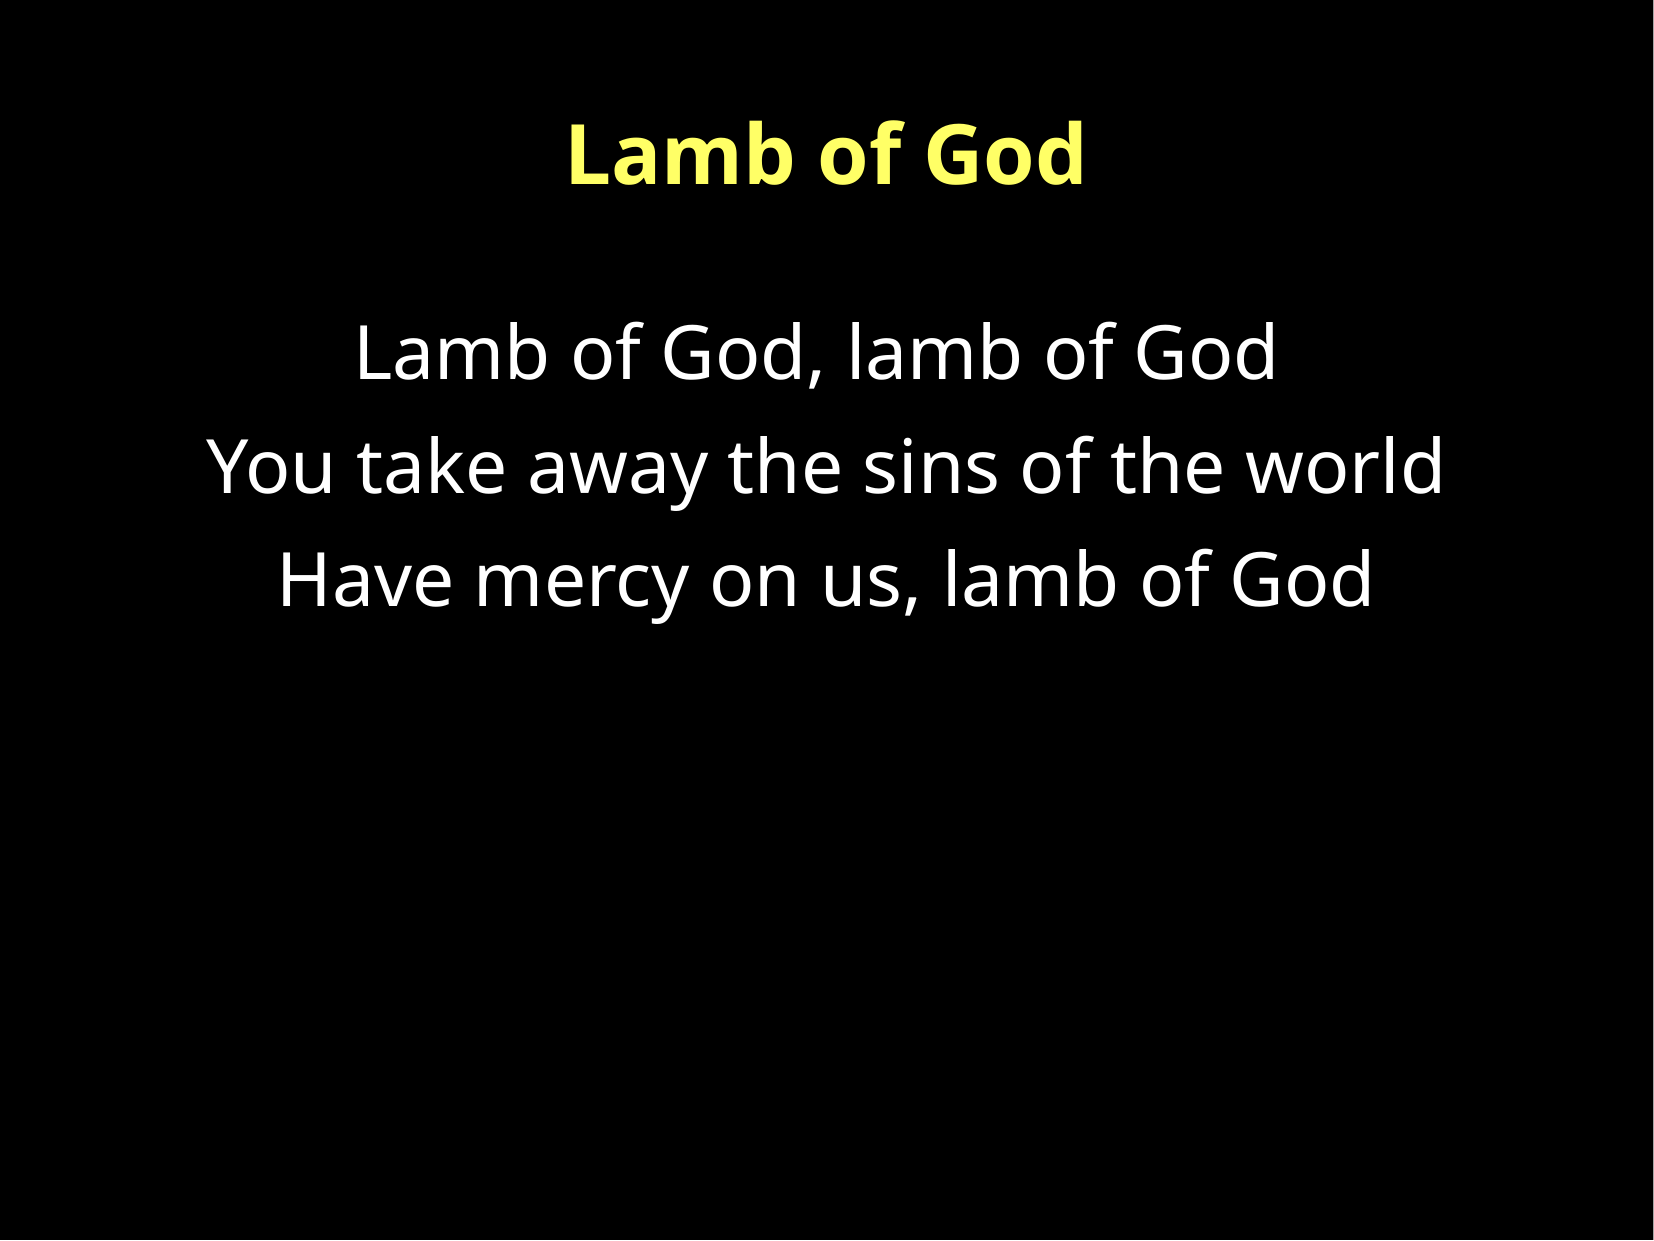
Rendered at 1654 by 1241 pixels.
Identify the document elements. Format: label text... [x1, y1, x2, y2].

title Lamb of God [82, 49, 1571, 257]
list Lamb of God, lamb of God You take away the sins of the world Have mercy on us, lamb of God [0, 307, 1654, 1027]
